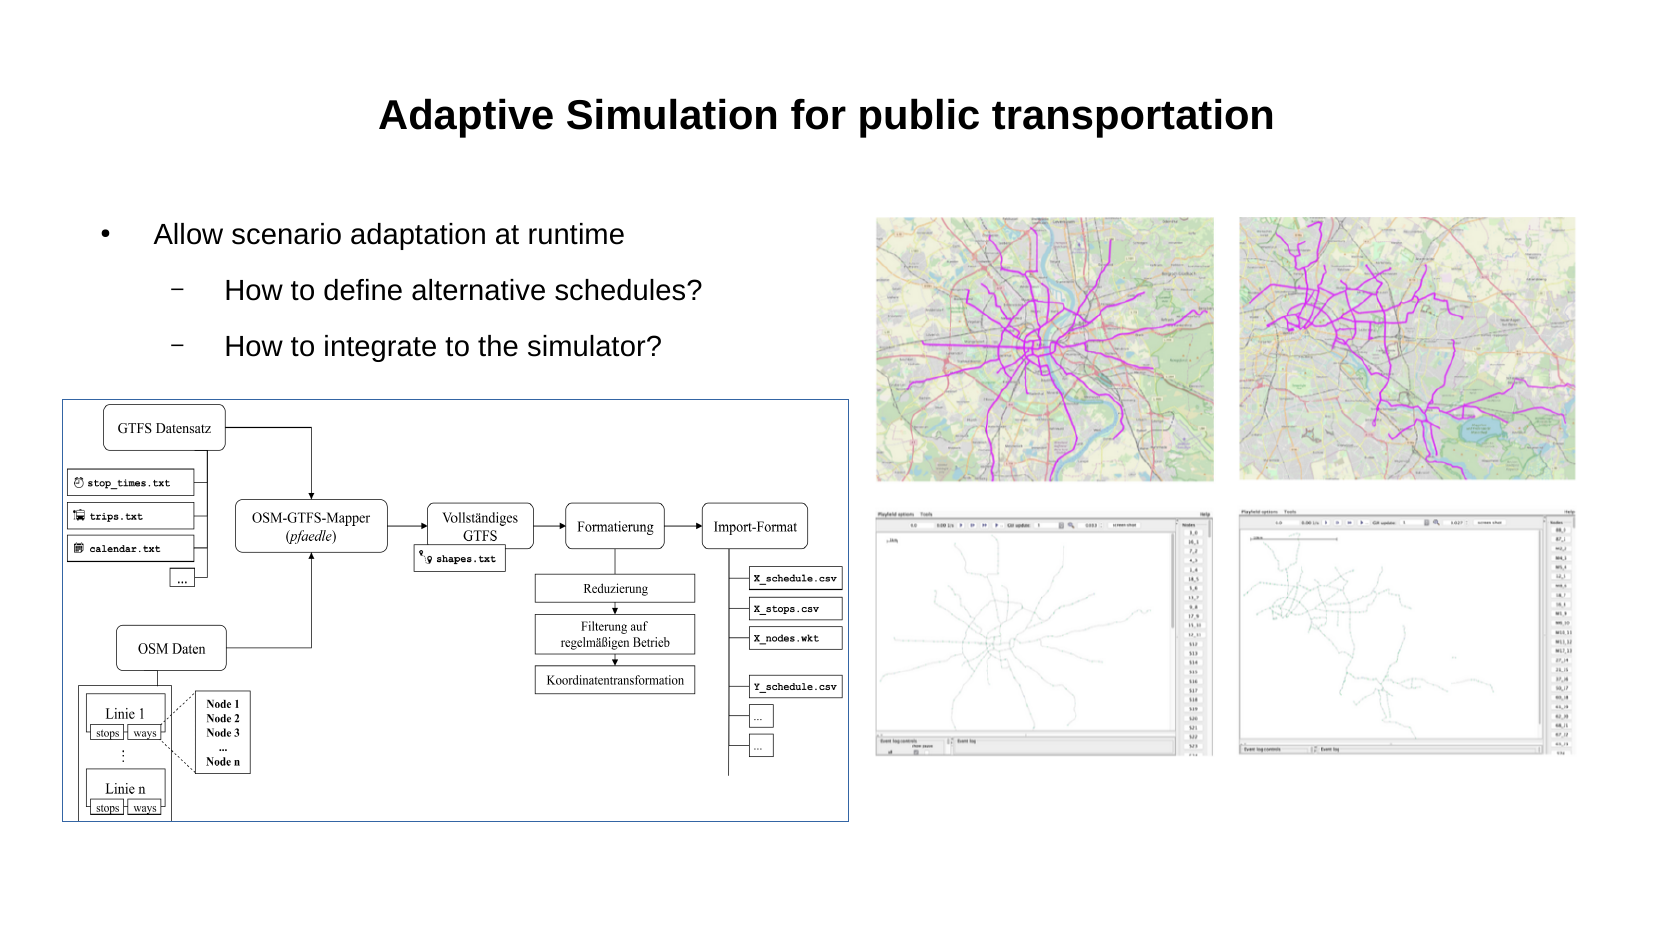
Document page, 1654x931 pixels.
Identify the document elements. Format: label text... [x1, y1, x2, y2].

picture [875, 217, 1577, 758]
title Adaptive Simulation for public transportation [82, 37, 1571, 193]
list Allow scenario adaptation at runtime How to define alternative schedules? How to integrate to the simulator? [82, 217, 809, 758]
picture [62, 399, 849, 822]
